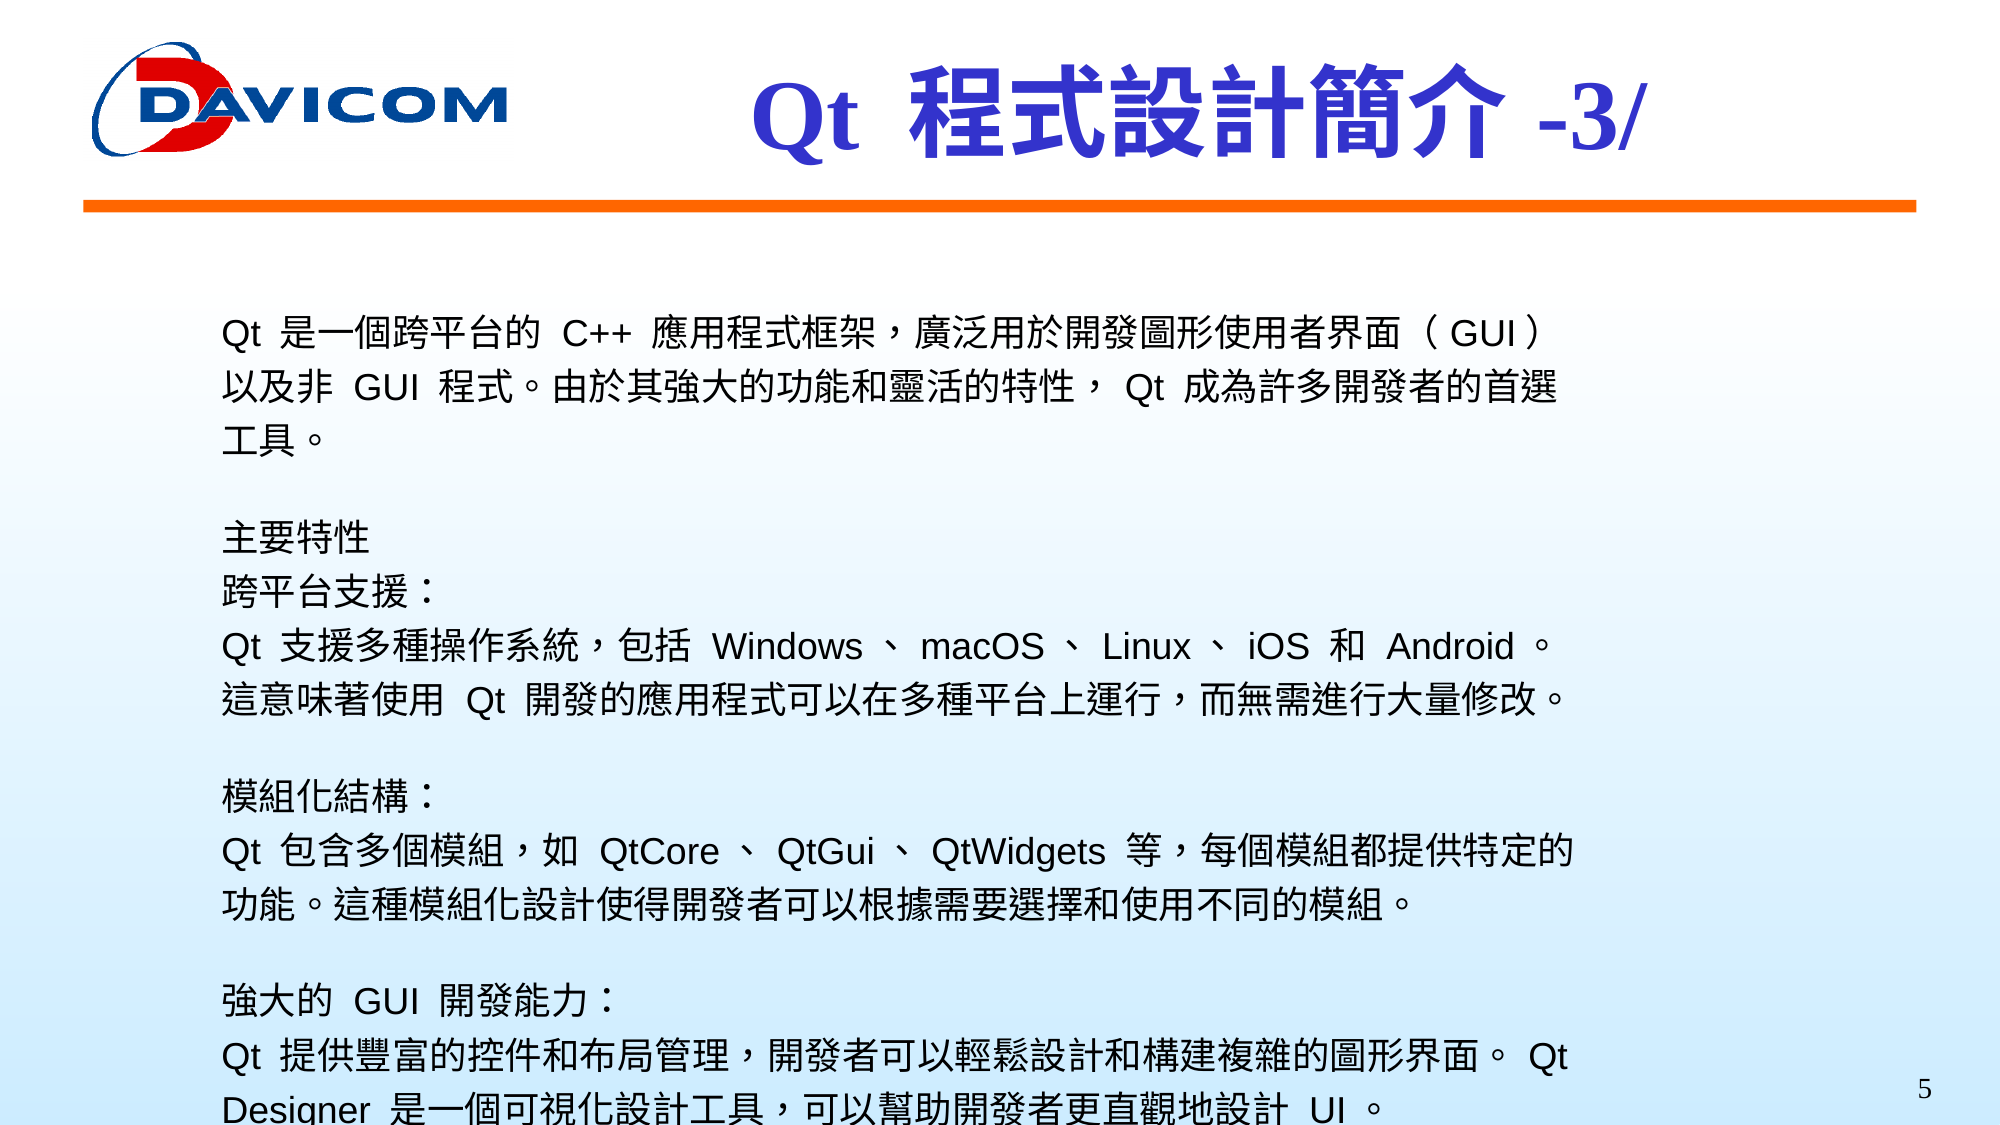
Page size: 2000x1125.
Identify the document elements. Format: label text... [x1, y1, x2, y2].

text_box Qt 是一個跨平台的 C++ 應用程式框架，廣泛用於開發圖形使用者界面（GUI）以及非 GUI 程式。由於其強大的功能和靈活的特性，Qt 成為許多開發者的首選工具。 主要特性 跨平台支援： Qt 支援多種操作系統，包括 Windows、macOS、Linux、iOS 和 Android。這意味著使用 Qt 開發的應用程式可以在多種平台上運行，而無需進行大量修改。 模組化結構： Qt 包含多個模組，如 QtCore、QtGui、QtWidgets 等，每個模組都提供特定的功能。這種模組化設計使得開發者可以根據需要選擇和使用不同的模組。 強大的 GUI 開發能力： Qt 提供豐富的控件和布局管理，開發者可以輕鬆設計和構建複雜的圖形界面。Qt Designer 是一個可視化設計工具，可以幫助開發者更直觀地設計 UI。 信號與槽機制： 信號與槽（Signal and Slot）是 Qt 的核心特性之一，用於對象之間的通信。這種機制使得事件處理更加靈活和簡單。 國際化與本地化： Qt 支援應用程式的國際化和本地化，開發者可以輕鬆地將應用程式翻譯成多種語言，並根據不同地區進行本地化設定。 豐富的文檔與社區： Qt 提供詳細的開發文檔和示例程式，並且擁有活躍的開發者社區。這些資源可以幫助開發者快速入門並解決開發中的問題。 常見應用場景 桌面應用：如文本編輯器、媒體播放器等。 嵌入式系統：如工業控制、車載系統等。 移動應用：支援 iOS 和 Android 平台的應用程式開發。 遊戲開發：Qt 的圖形能力也可用於遊戲開發。 簡單範例 以下是一個使用 Qt 開發的簡單 Hello World 範例： cpp 複製程式碼 #include <QApplication> #include <QLabel> int main(int argc, char *argv[]) { QApplication app(argc, argv); QLabel label("Hello, Qt!"); label.show(); return app.exec(); } 這個範例展示了如何使用 Qt 創建一個簡單的應用程式，並顯示一個包含文字 "Hello, Qt!" 的標籤。 總結 Qt 是一個功能強大且靈活的框架，適用於各種應用程式的開發。它的跨平台能力、豐富的控件庫和強大的信號與槽機制，使得 Qt 成為開發者的理想選擇。如果你正在尋找一個可靠且高效的開發工具，Qt 無疑是一個值得考慮的選擇。 [206, 295, 1595, 1125]
title Qt 程式設計簡介-3/ [513, 12, 1884, 200]
